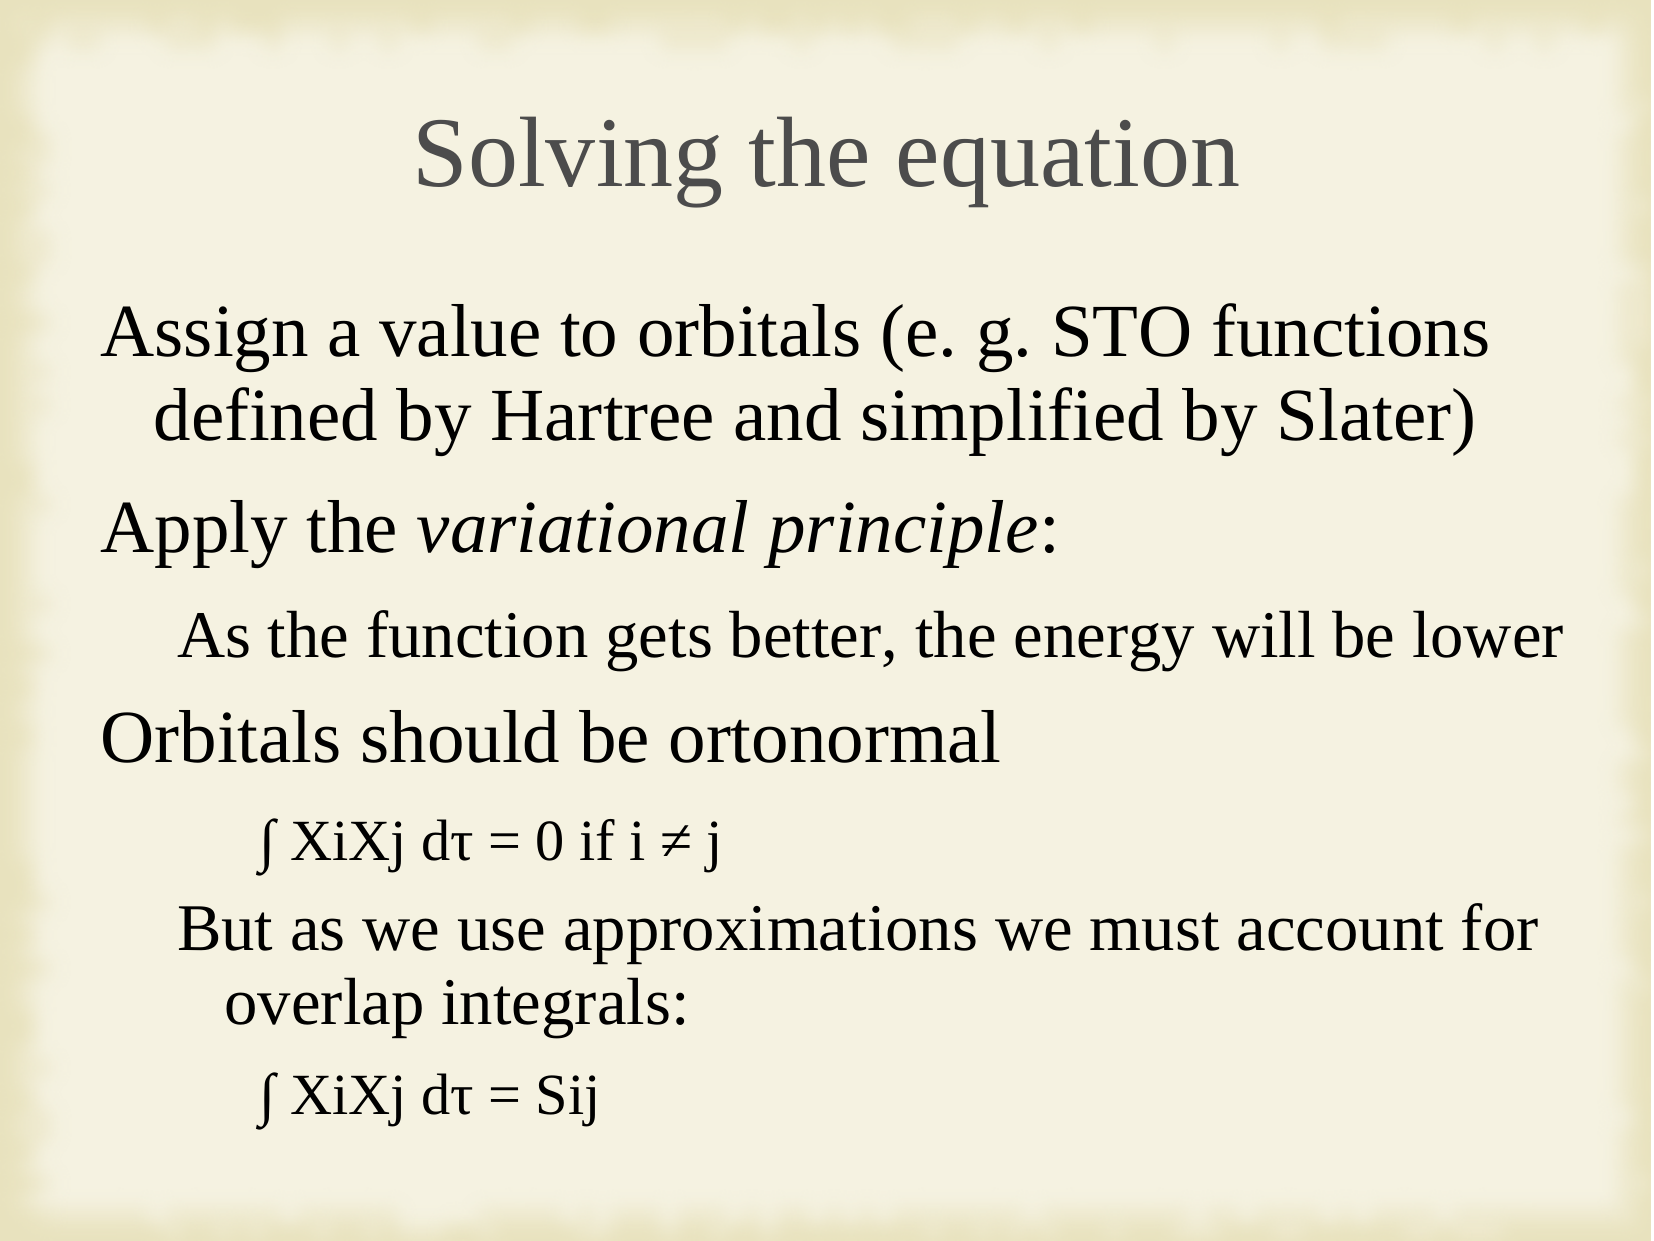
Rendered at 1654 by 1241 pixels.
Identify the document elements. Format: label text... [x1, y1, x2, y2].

title Solving the equation [82, 56, 1571, 250]
list Assign a value to orbitals (e. g. STO functions defined by Hartree and simplified by Slater) Apply the variational principle: As the function gets better, the energy will be lower Orbitals should be ortonormal ∫ ΧiΧj dτ = 0 if i ≠ j But as we use approximations we must account for overlap integrals: ∫ ΧiΧj dτ = Sij [82, 290, 1571, 1202]
picture [0, 0, 1651, 1241]
